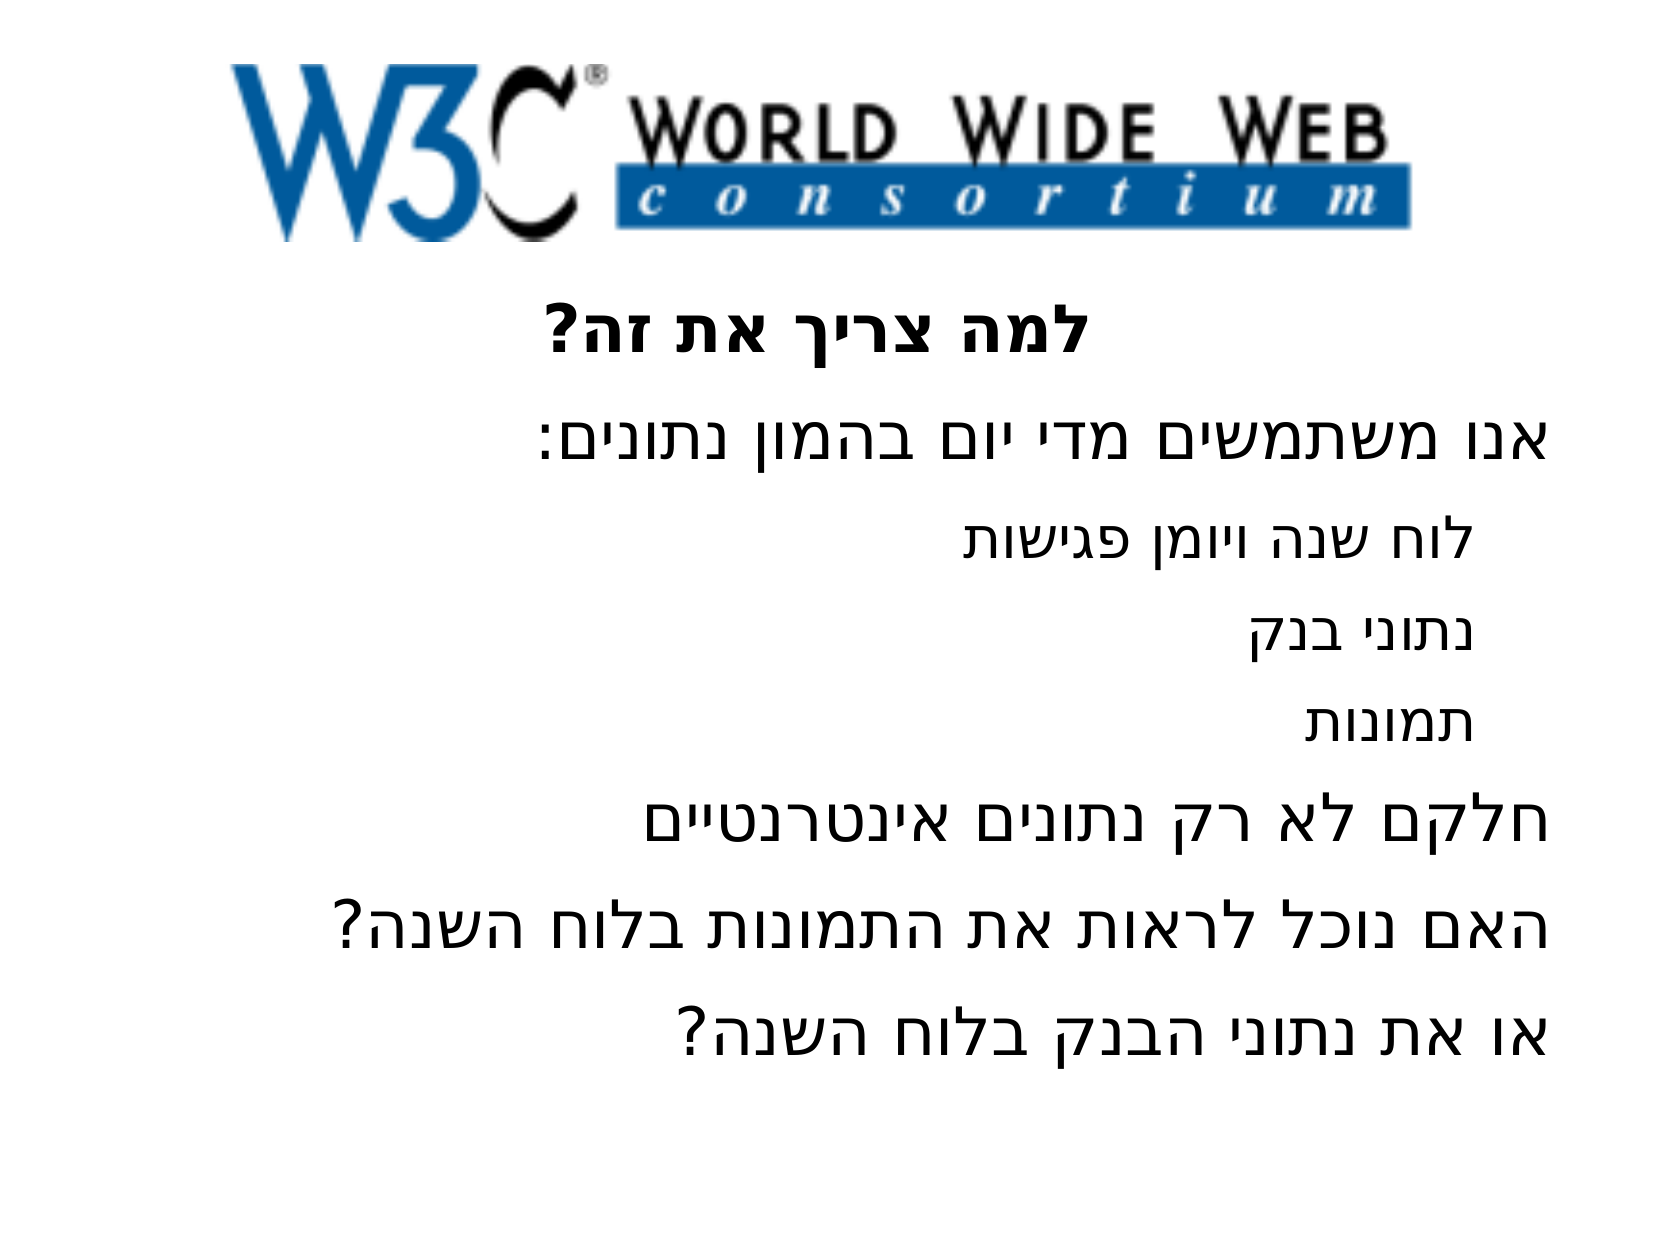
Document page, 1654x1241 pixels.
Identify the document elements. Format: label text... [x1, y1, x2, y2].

list למה צריך את זה? אנו משתמשים מדי יום בהמון נתונים: לוח שנה ויומן פגישות נתוני בנק תמונות חלקם לא רק נתונים אינטרנטיים האם נוכל לראות את התמונות בלוח השנה? או את נתוני הבנק בלוח השנה? [82, 290, 1571, 1094]
picture [217, 64, 1428, 242]
